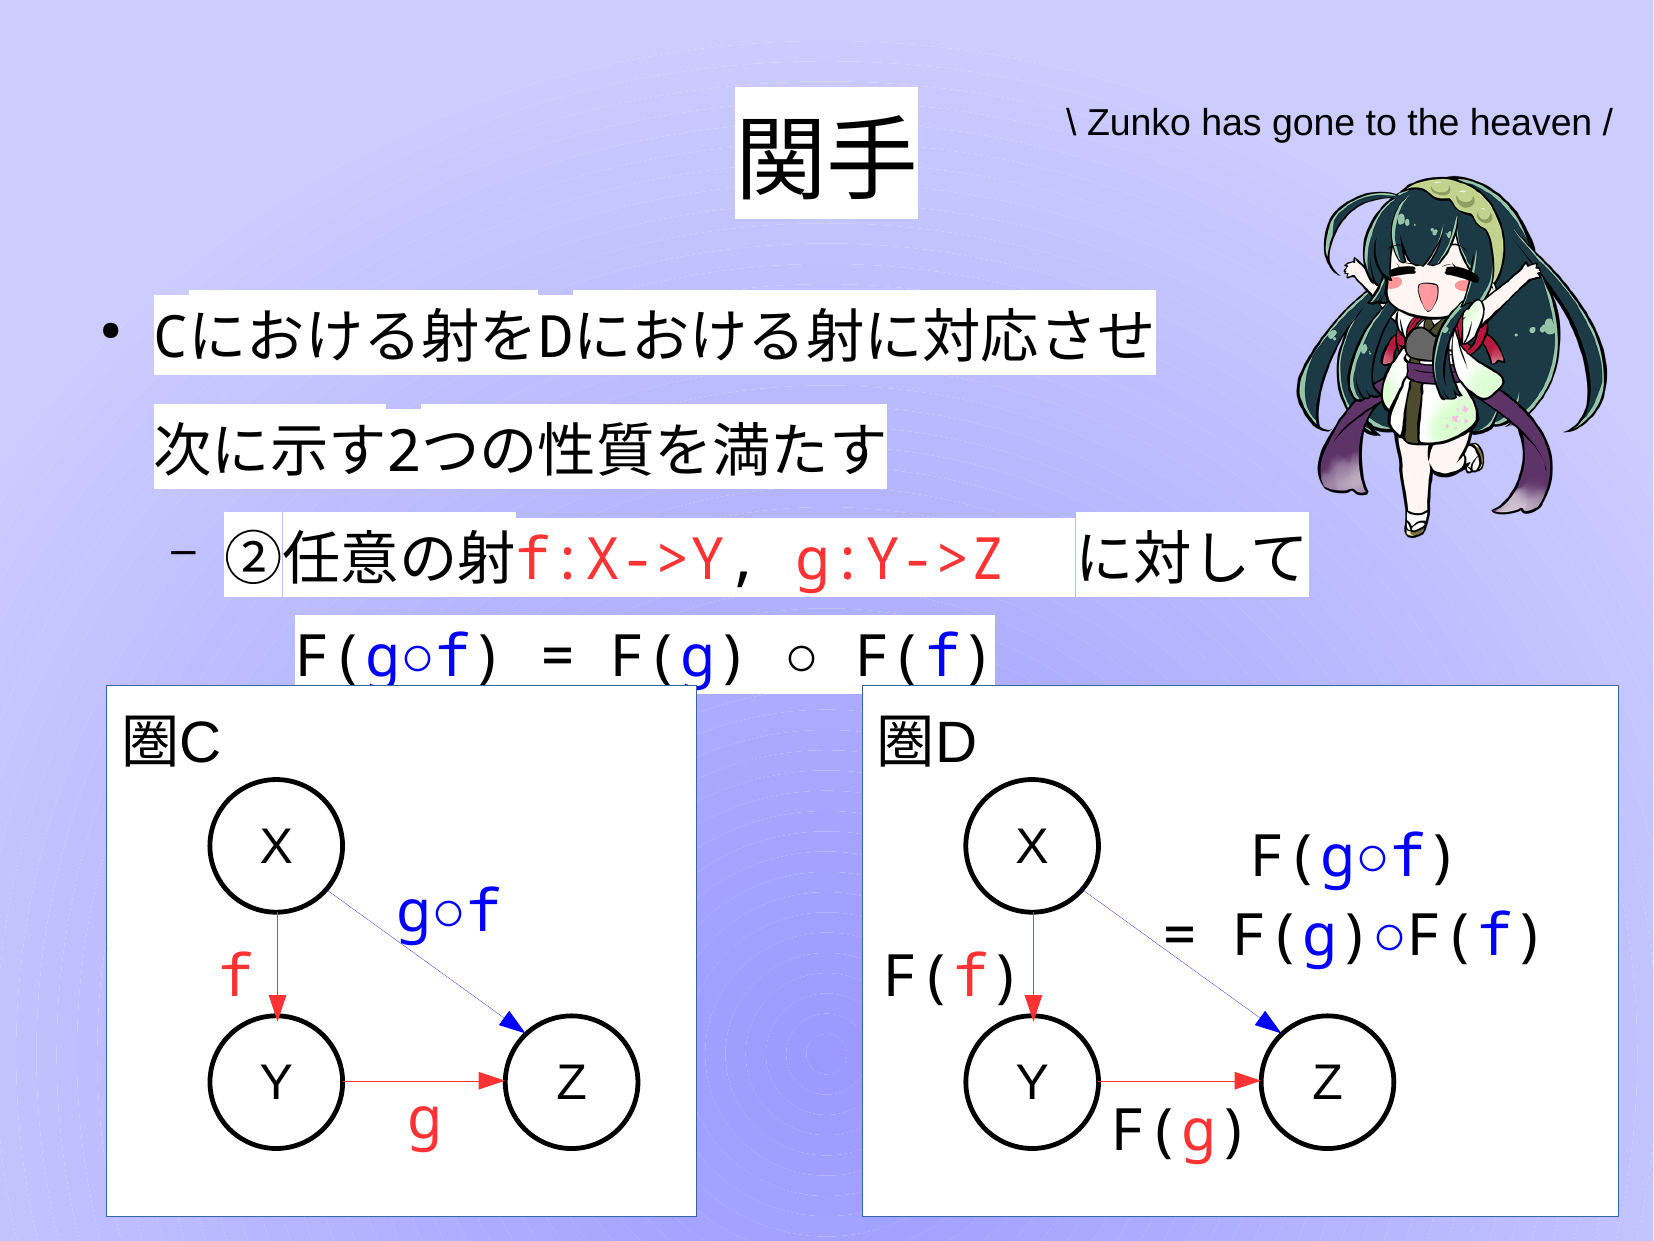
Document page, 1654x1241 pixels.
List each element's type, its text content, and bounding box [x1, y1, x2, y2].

text_box Z [1261, 1015, 1394, 1149]
text_box 圏D [862, 687, 1028, 768]
text_box F(f) [844, 927, 1063, 1016]
text_box Y [965, 1016, 1099, 1149]
text_box [106, 685, 697, 1217]
text_box F(g○f) = F(g)○F(f) [1116, 806, 1595, 957]
text_box Z [505, 1015, 638, 1149]
text_box X [209, 779, 343, 913]
list Cにおける射をDにおける射に対応させ 次に示す2つの性質を満たす ②任意の射f:X->Y, g:Y->Z に対して F(g○f) = F(g) ○ F(f) [82, 290, 1571, 1010]
text_box [862, 685, 1619, 1217]
text_box g○f [354, 862, 544, 945]
title 関手 [82, 49, 1571, 257]
text_box 圏C [106, 687, 272, 768]
text_box F(g) [1086, 1081, 1276, 1182]
text_box Y [209, 1015, 343, 1149]
text_box \ Zunko has gone to the heaven / [1051, 94, 1654, 194]
text_box [1034, 891, 1280, 1081]
text_box f [165, 927, 308, 1010]
text_box X [965, 779, 1099, 913]
picture [1252, 194, 1630, 544]
text_box g [354, 1069, 497, 1152]
